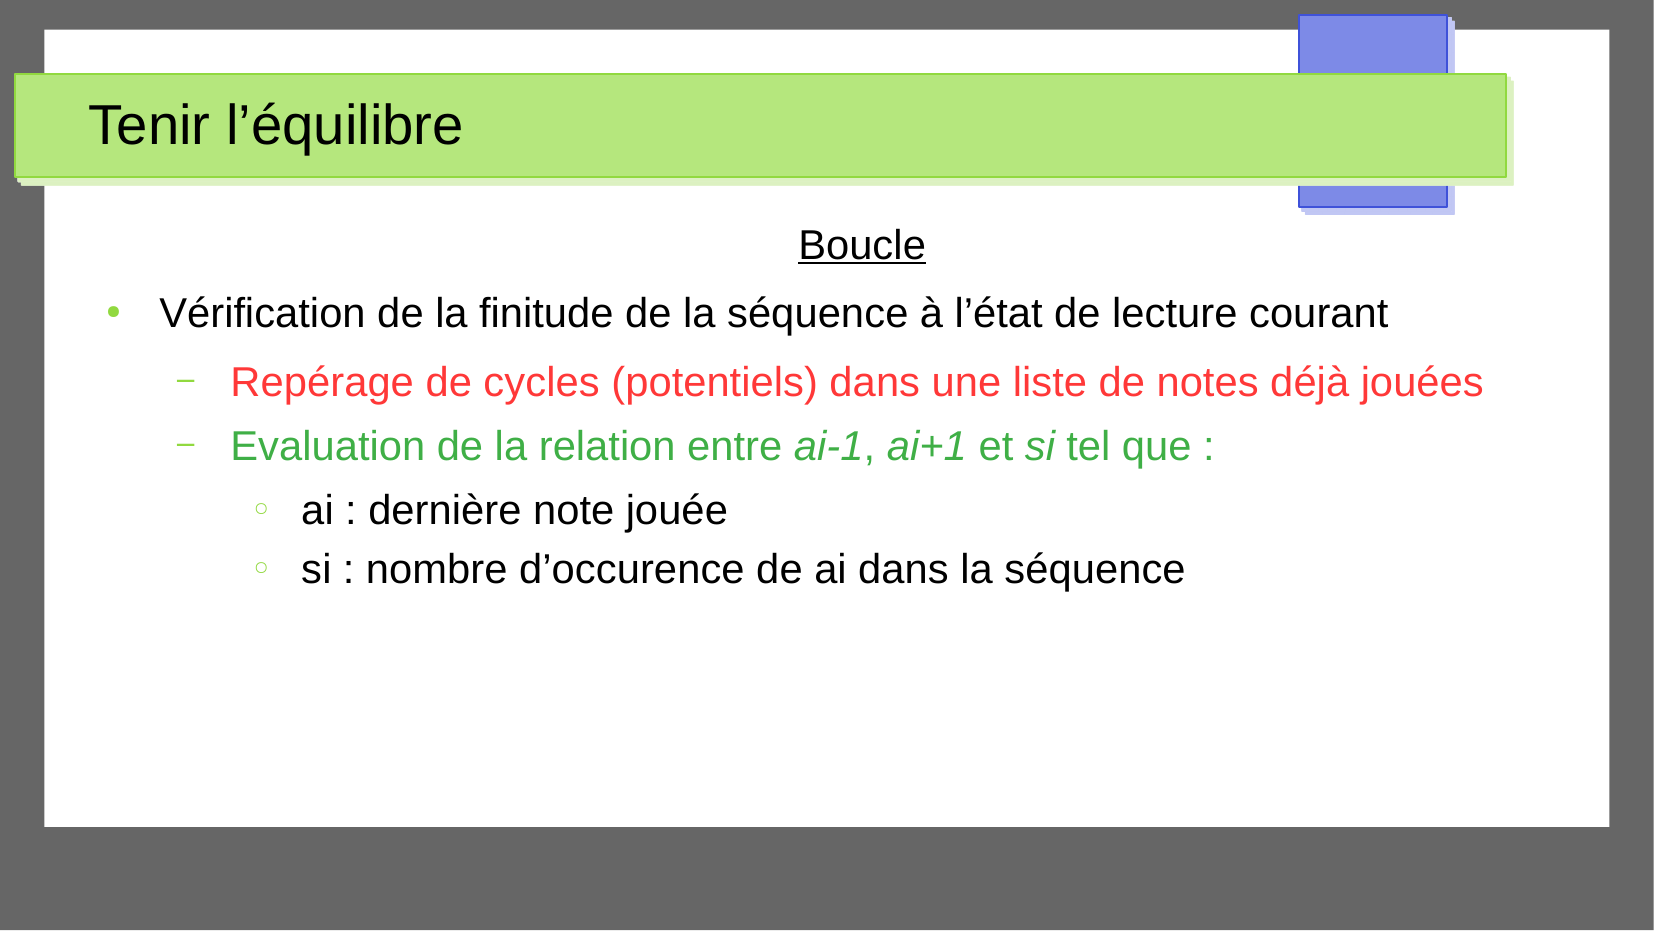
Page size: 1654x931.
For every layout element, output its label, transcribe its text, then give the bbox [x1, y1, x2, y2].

title Tenir l’équilibre [88, 73, 1506, 178]
list Boucle Vérification de la finitude de la séquence à l’état de lecture courant Repérage de cycles (potentiels) dans une liste de notes déjà jouées Evaluation de la relation entre ai-1, ai+1 et si tel que : ai : dernière note jouée si : nombre d’occurence de ai dans la séquence [88, 221, 1565, 813]
